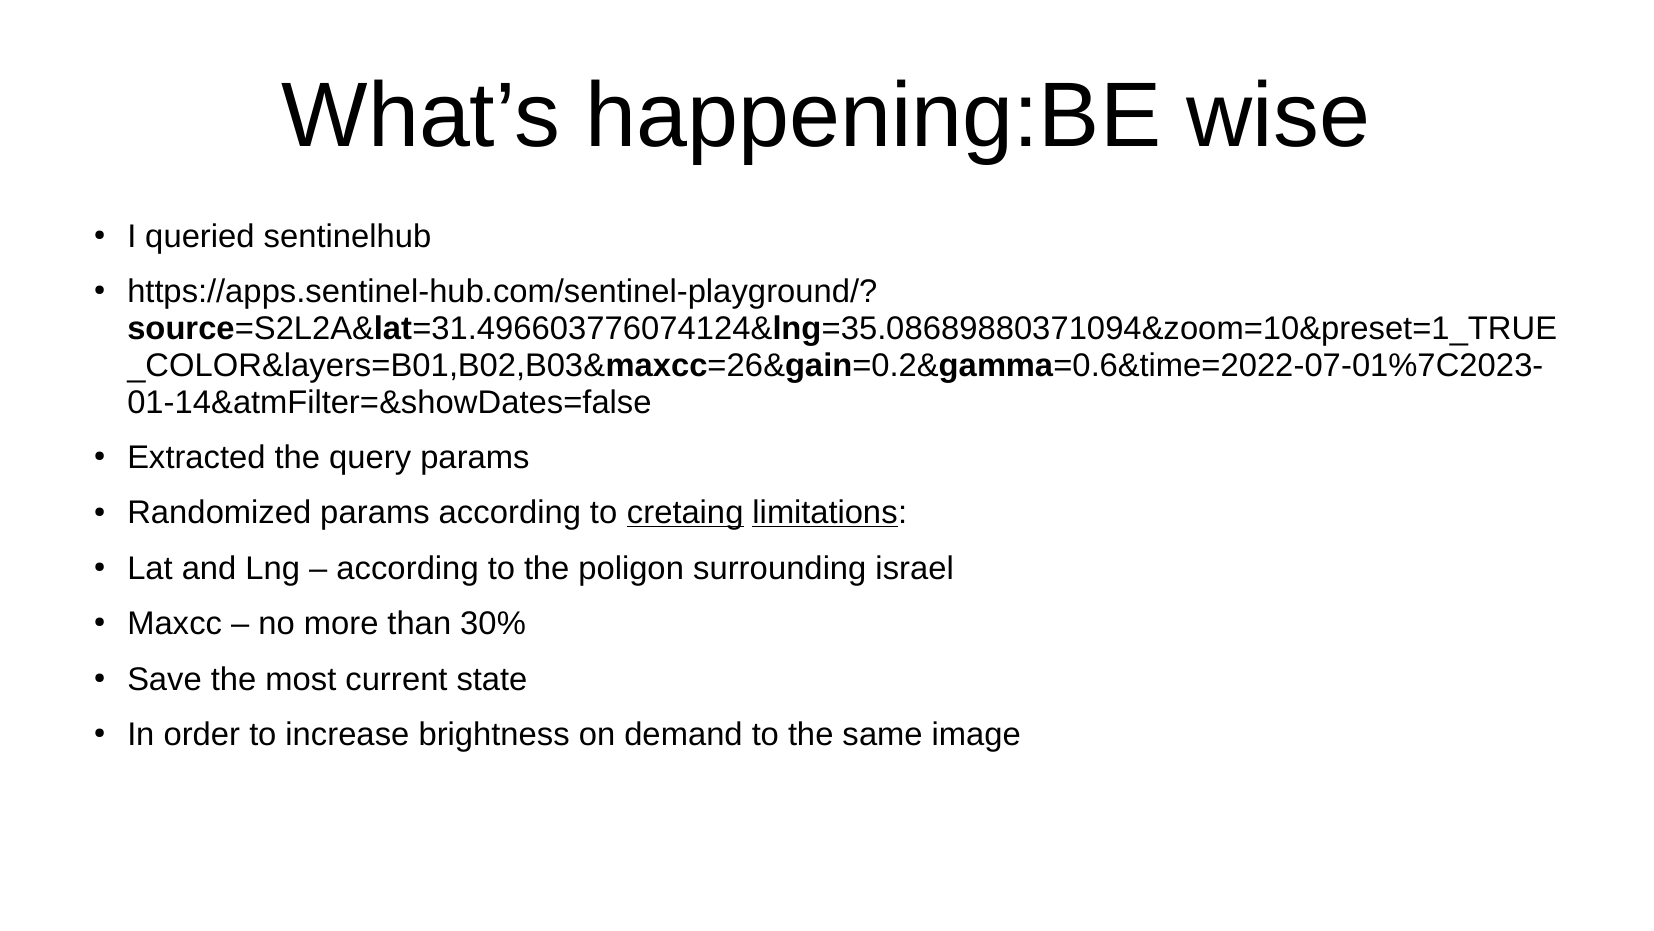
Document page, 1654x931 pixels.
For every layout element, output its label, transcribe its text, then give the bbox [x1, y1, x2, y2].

list I queried sentinelhub https://apps.sentinel-hub.com/sentinel-playground/?source=S2L2A&lat=31.496603776074124&lng=35.08689880371094&zoom=10&preset=1_TRUE_COLOR&layers=B01,B02,B03&maxcc=26&gain=0.2&gamma=0.6&time=2022-07-01%7C2023-01-14&atmFilter=&showDates=false Extracted the query params Randomized params according to cretaing limitations: Lat and Lng – according to the poligon surrounding israel Maxcc – no more than 30% Save the most current state In order to increase brightness on demand to the same image [82, 217, 1571, 758]
title What’s happening:BE wise [82, 37, 1571, 193]
